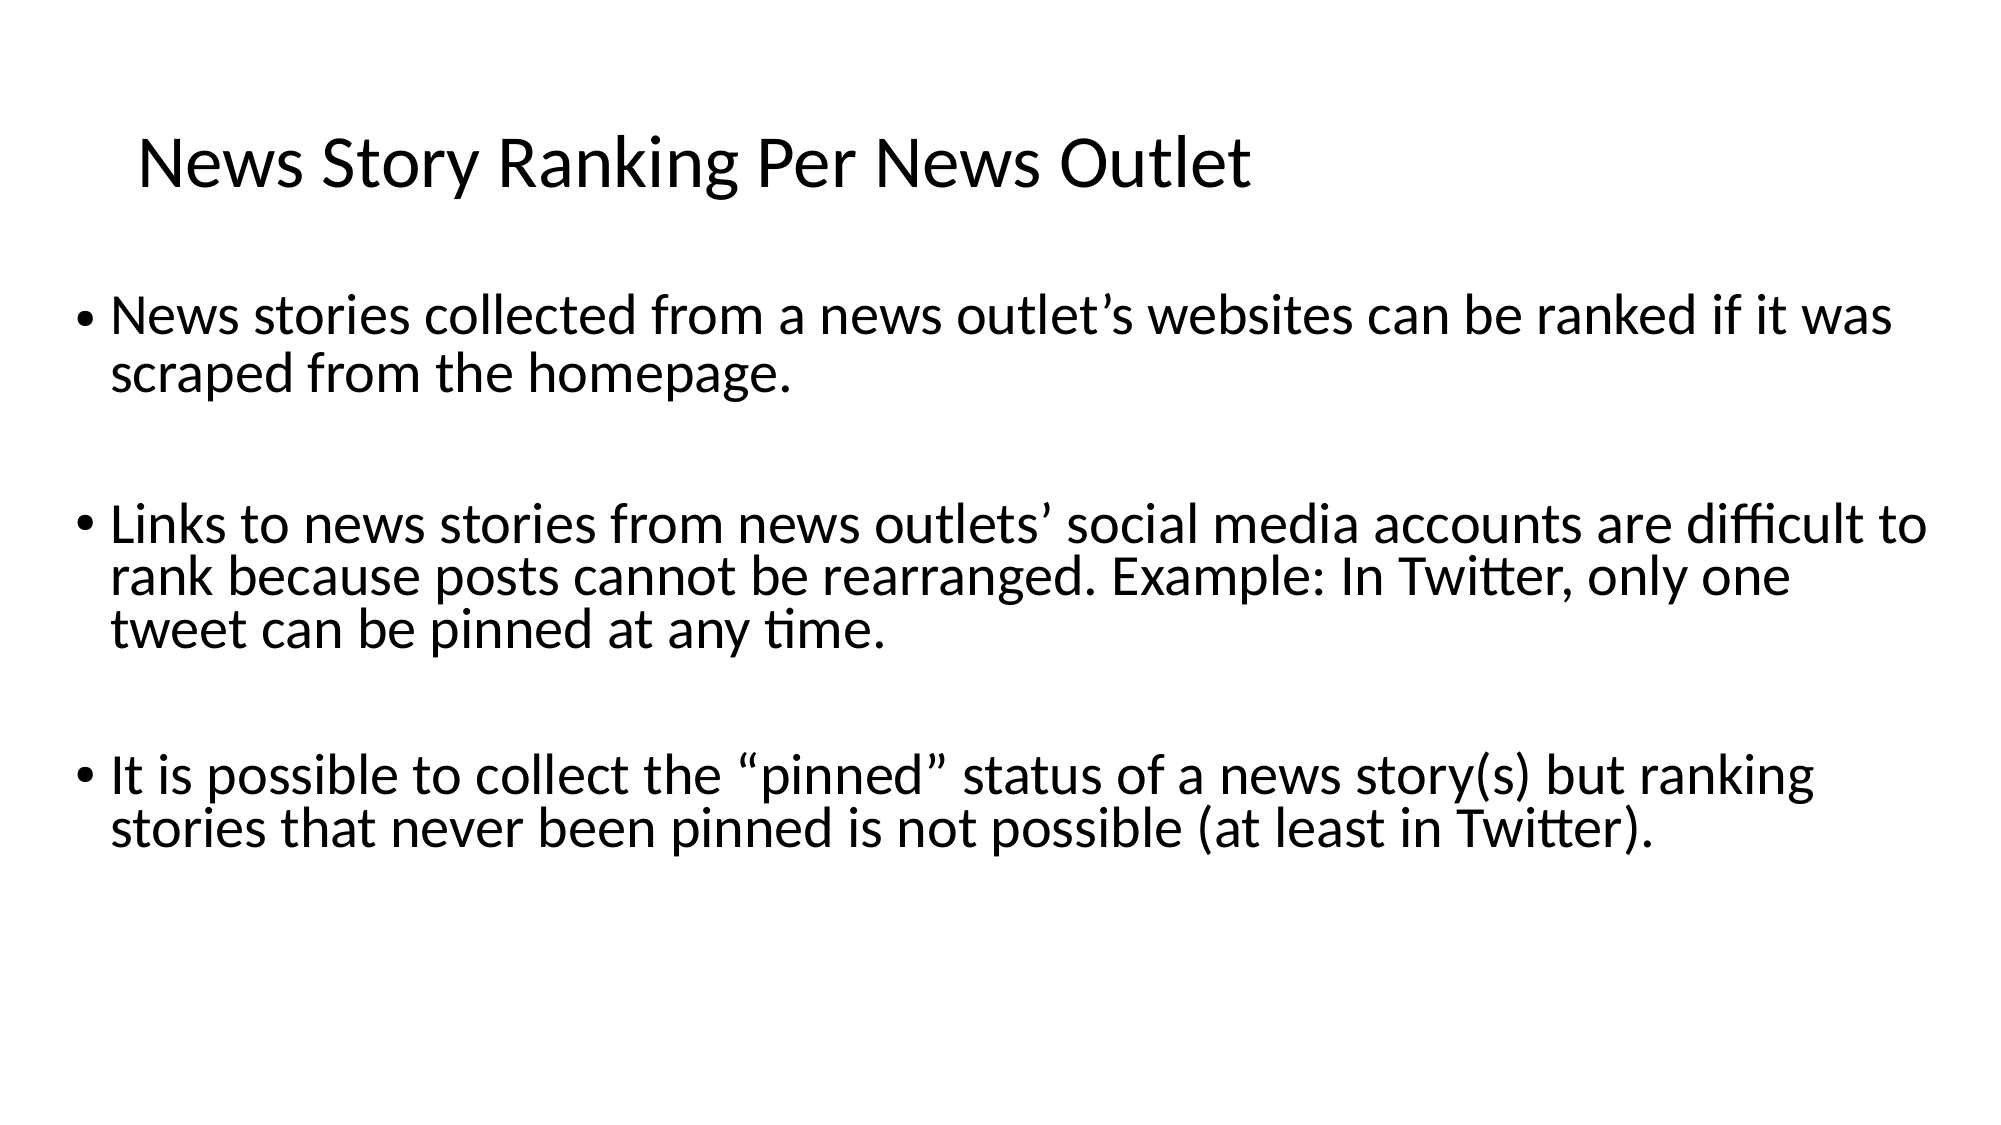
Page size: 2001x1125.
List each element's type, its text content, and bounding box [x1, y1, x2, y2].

text_box News stories collected from a news outlet’s websites can be ranked if it was scraped from the homepage. Links to news stories from news outlets’ social media accounts are difficult to rank because posts cannot be rearranged. Example: In Twitter, only one tweet can be pinned at any time. It is possible to collect the “pinned” status of a news story(s) but ranking stories that never been pinned is not possible (at least in Twitter). [60, 224, 1951, 1081]
title News Story Ranking Per News Outlet [137, 59, 1863, 224]
